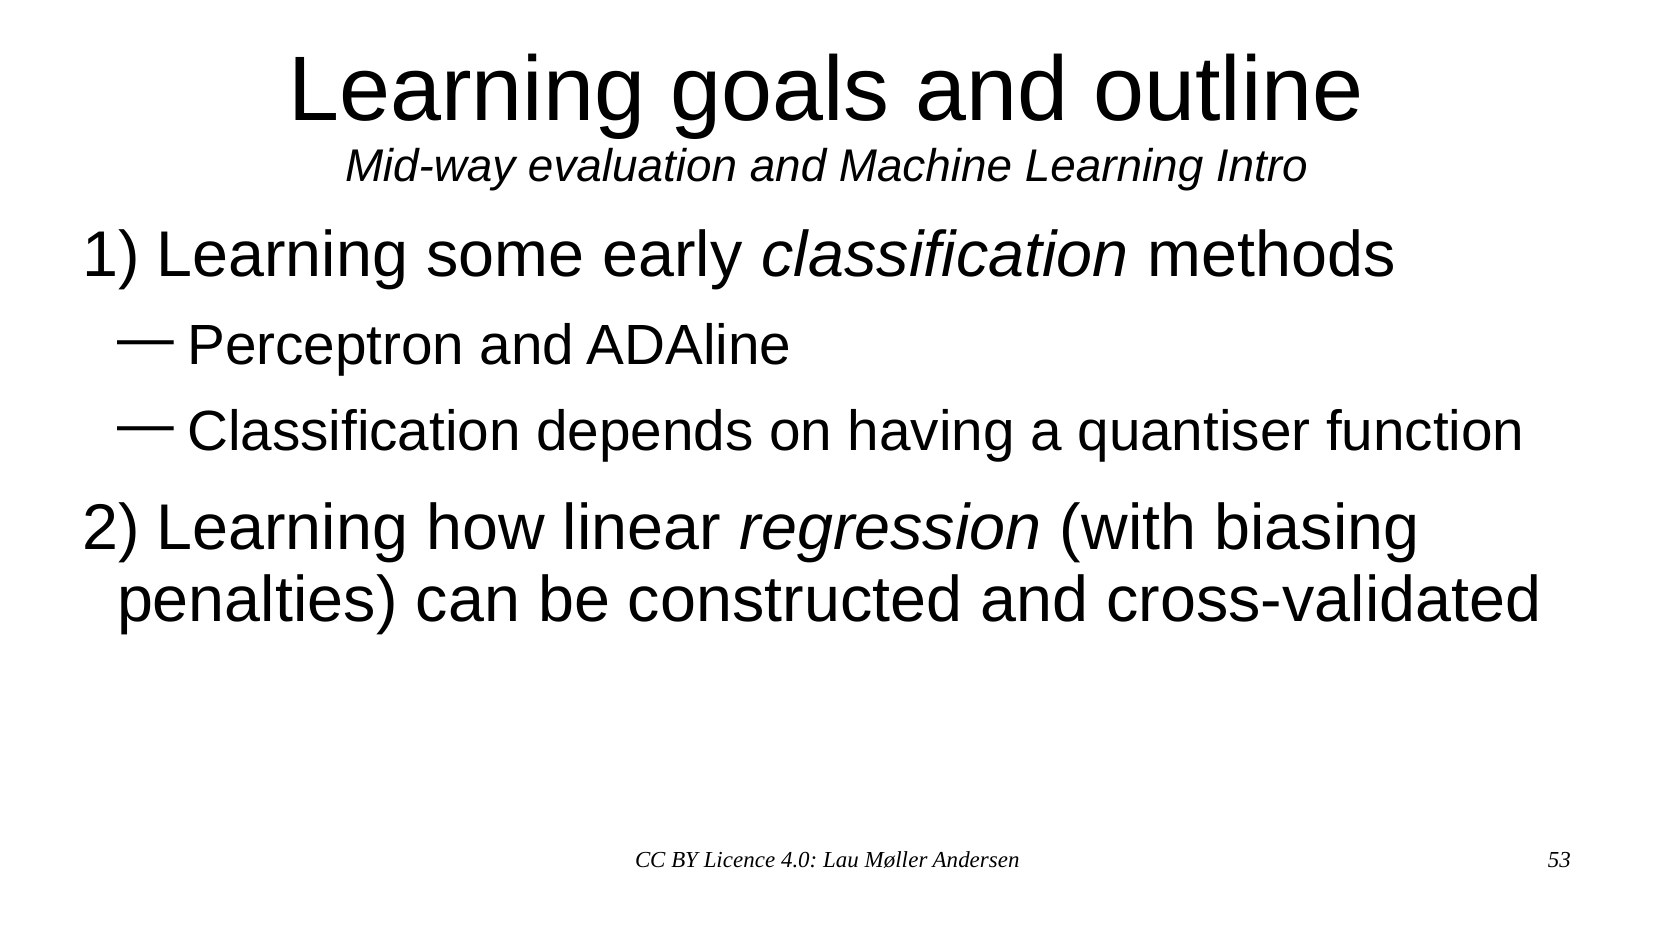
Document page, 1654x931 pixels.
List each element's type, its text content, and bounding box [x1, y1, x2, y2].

title Learning goals and outline Mid-way evaluation and Machine Learning Intro [82, 32, 1571, 197]
list Learning some early classification methods Perceptron and ADAline Classification depends on having a quantiser function Learning how linear regression (with biasing penalties) can be constructed and cross-validated [82, 217, 1571, 758]
